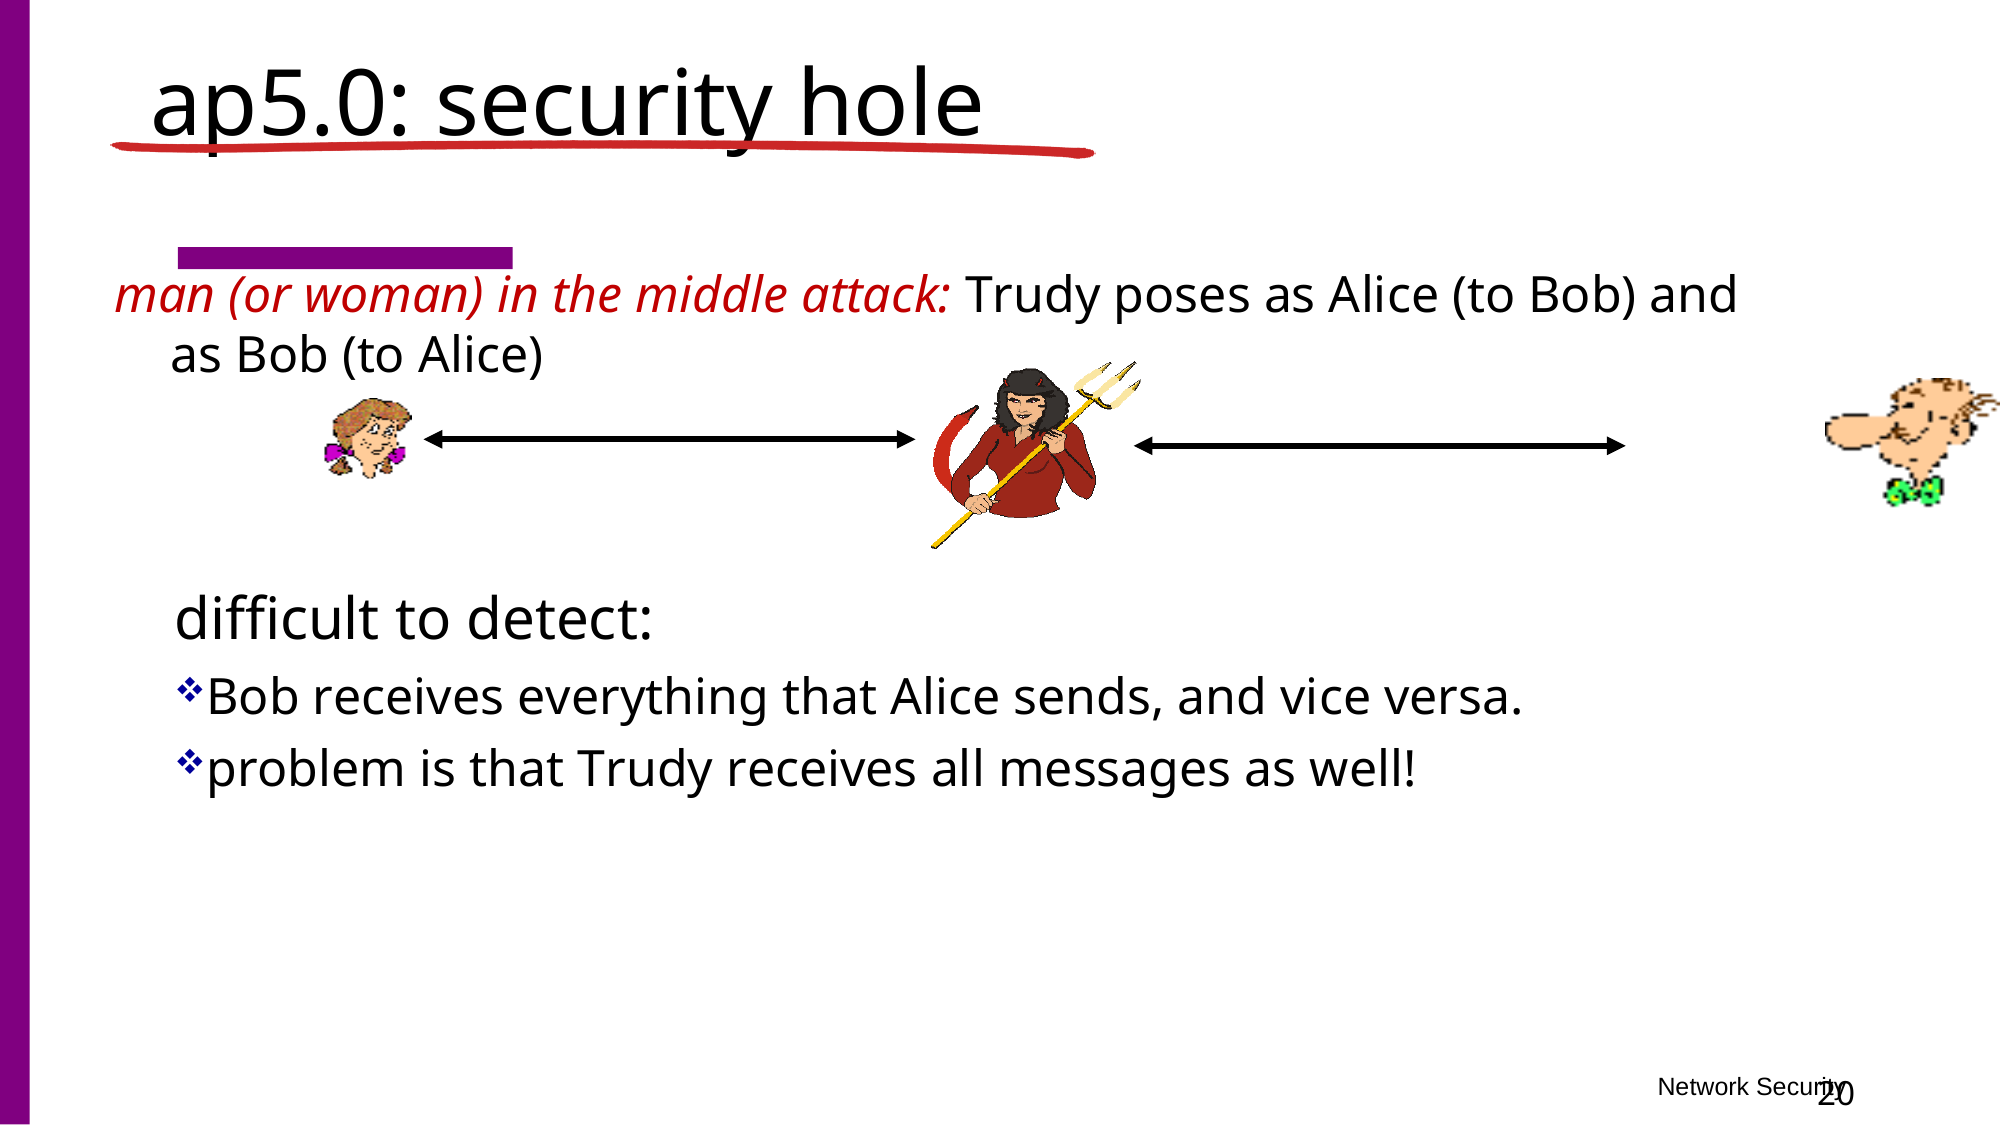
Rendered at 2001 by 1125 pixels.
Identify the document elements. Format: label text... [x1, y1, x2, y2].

picture [931, 406, 1141, 549]
text_box Network Security [1016, 1062, 1862, 1114]
text_box difficult to detect: Bob receives everything that Alice sends, and vice versa. problem is that Trudy receives all messages as well! [159, 573, 1846, 1027]
title ap5.0: security hole [99, 20, 1150, 177]
picture [321, 406, 412, 482]
picture [106, 135, 1107, 165]
picture [1825, 378, 2000, 513]
text_box man (or woman) in the middle attack: Trudy poses as Alice (to Bob) and as Bob (to Alice) [99, 254, 1761, 406]
